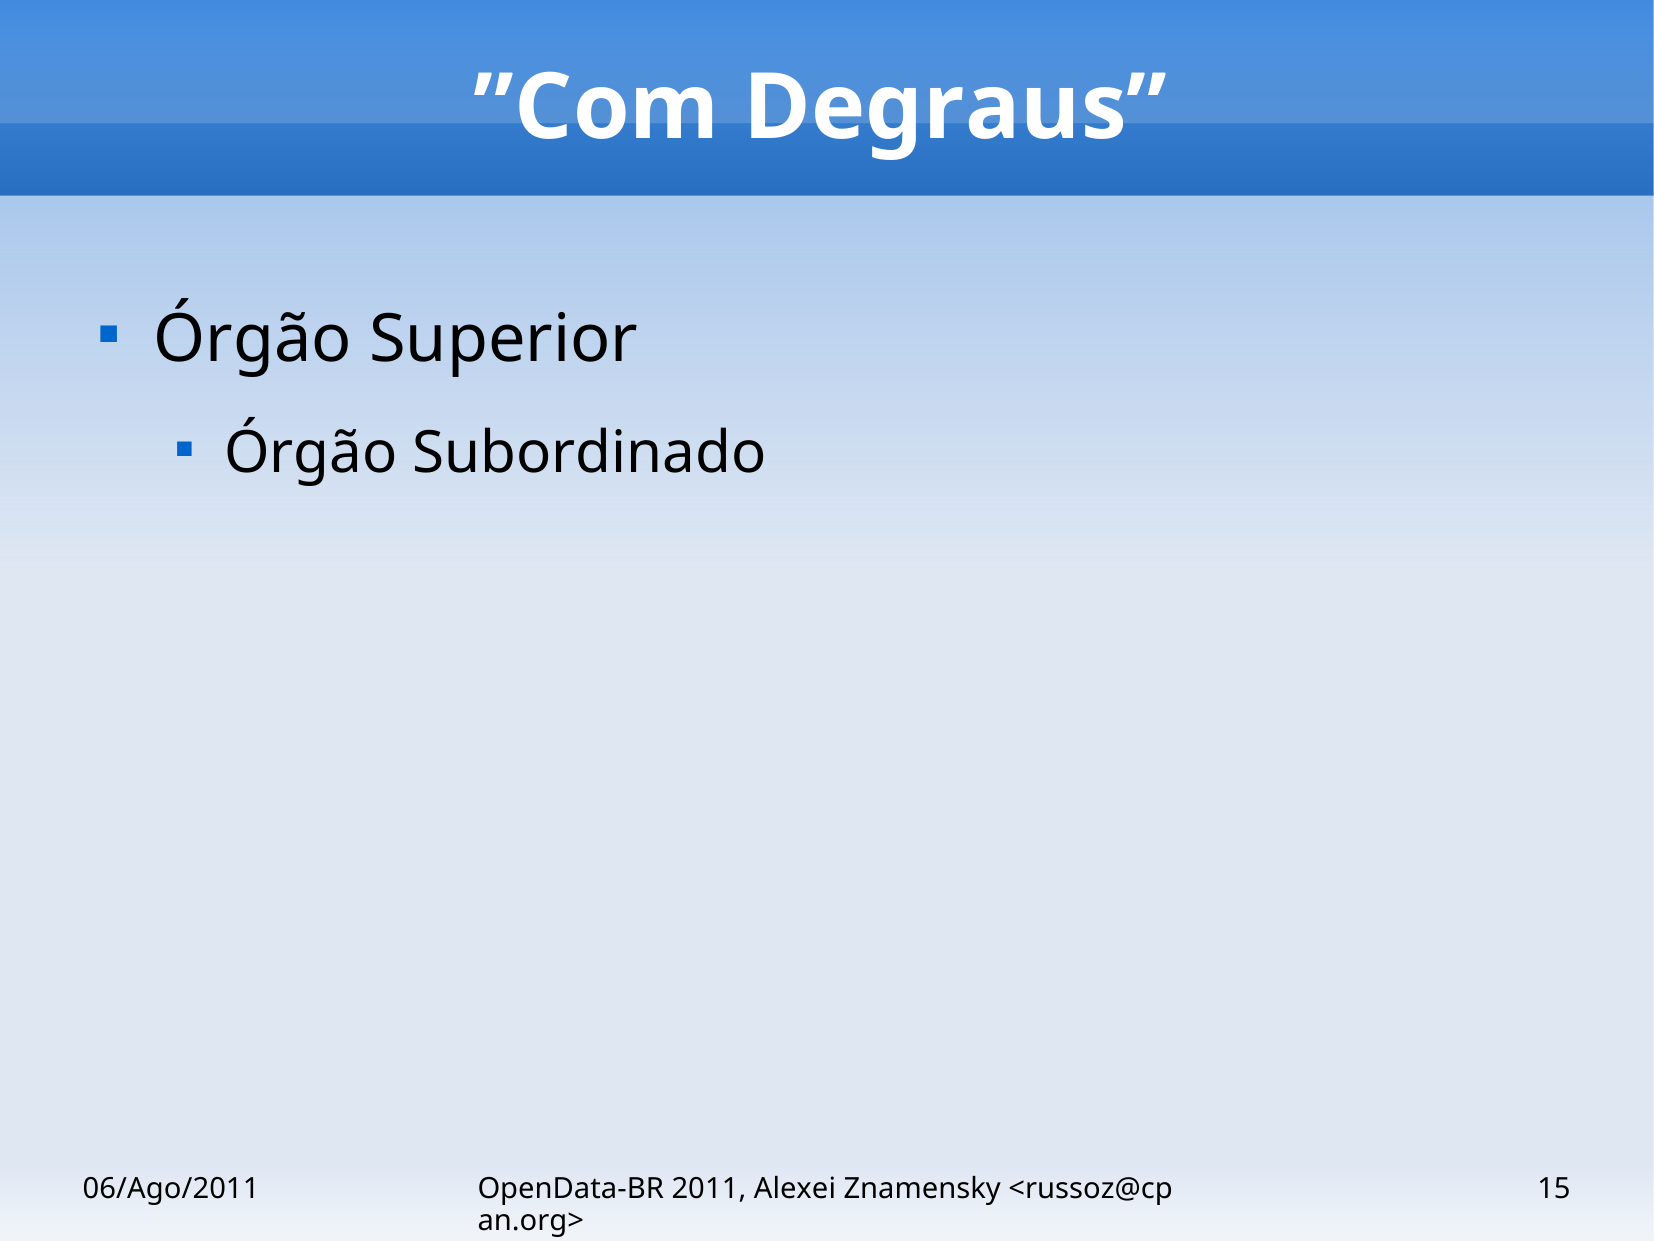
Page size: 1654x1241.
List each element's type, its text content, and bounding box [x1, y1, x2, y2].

picture [0, 0, 1654, 1241]
list Órgão Superior Órgão Subordinado [82, 290, 1571, 1094]
title ”Com Degraus” [76, 0, 1565, 208]
